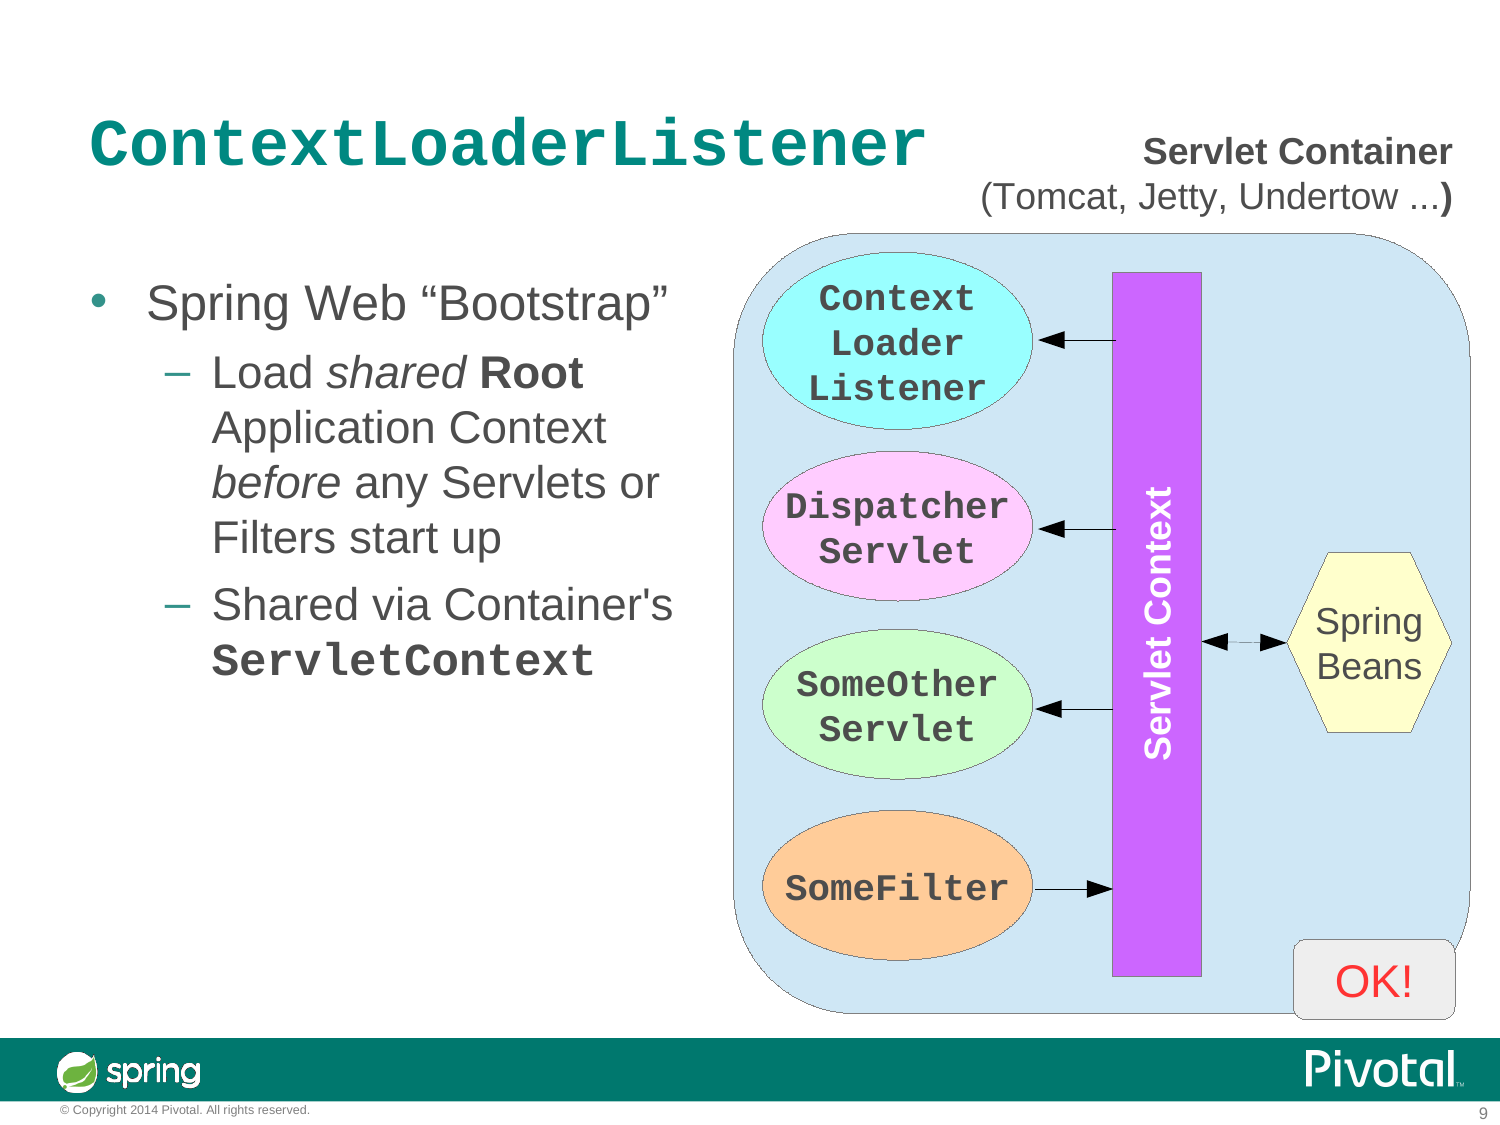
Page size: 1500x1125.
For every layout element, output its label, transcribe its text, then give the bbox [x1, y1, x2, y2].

text_box SomeFilter [762, 810, 1033, 961]
text_box Dispatcher Servlet [762, 451, 1033, 602]
text_box Context Loader Listener [762, 252, 1033, 430]
text_box SomeOther Servlet [762, 629, 1033, 780]
title ContextLoaderListener [75, 45, 1426, 233]
picture [32, 1041, 210, 1103]
list Spring Web “Bootstrap” Load shared Root Application Context before any Servlets or Filters start up Shared via Container's ServletContext [75, 262, 734, 1005]
text_box [734, 233, 1471, 1014]
picture [1306, 1050, 1464, 1087]
text_box OK! [1293, 939, 1456, 1020]
text_box Servlet Context [1125, 355, 1188, 894]
text_box Servlet Container (Tomcat, Jetty, Undertow ...) [900, 120, 1468, 225]
text_box Spring Beans [1286, 552, 1452, 733]
